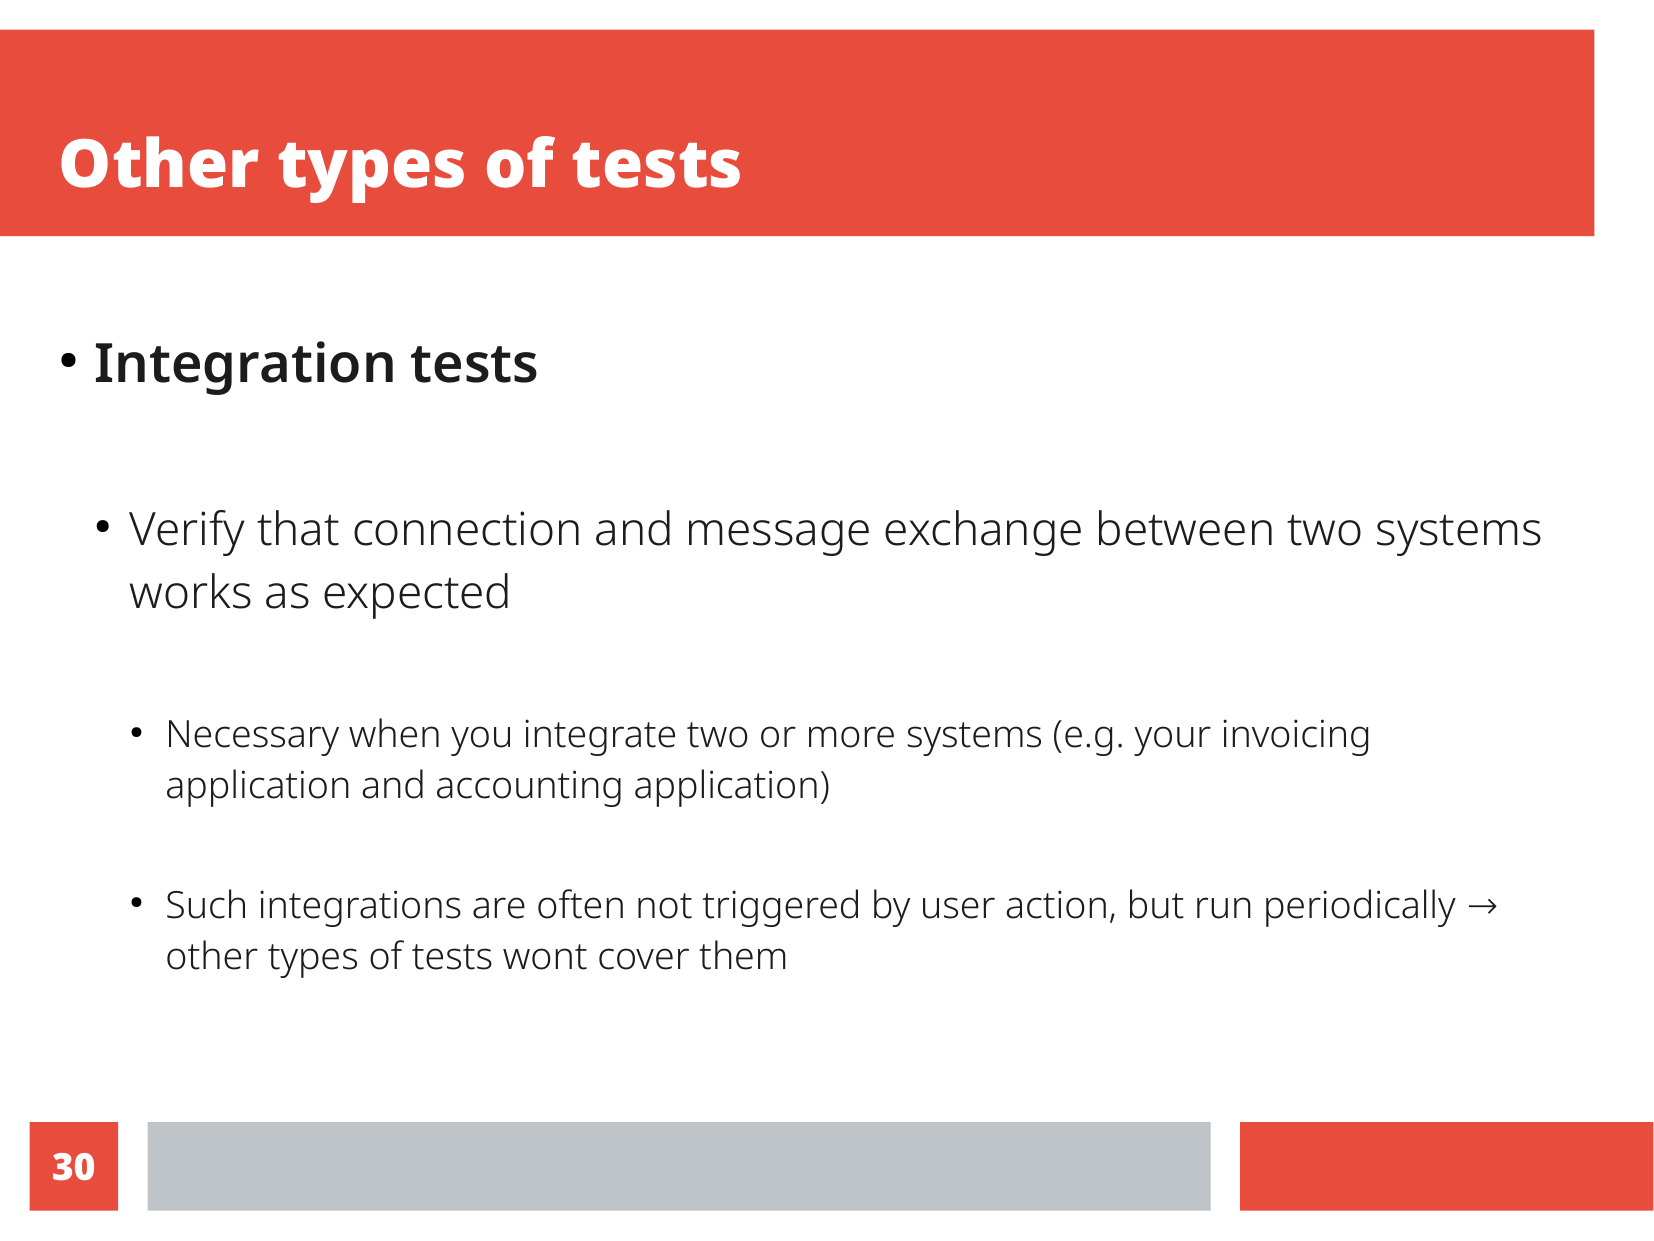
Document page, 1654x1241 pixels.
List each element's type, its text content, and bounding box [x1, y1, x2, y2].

title Other types of tests [59, 59, 1595, 207]
list Integration tests Verify that connection and message exchange between two systems works as expected Necessary when you integrate two or more systems (e.g. your invoicing application and accounting application) Such integrations are often not triggered by user action, but run periodically → other types of tests wont cover them [59, 324, 1565, 1093]
